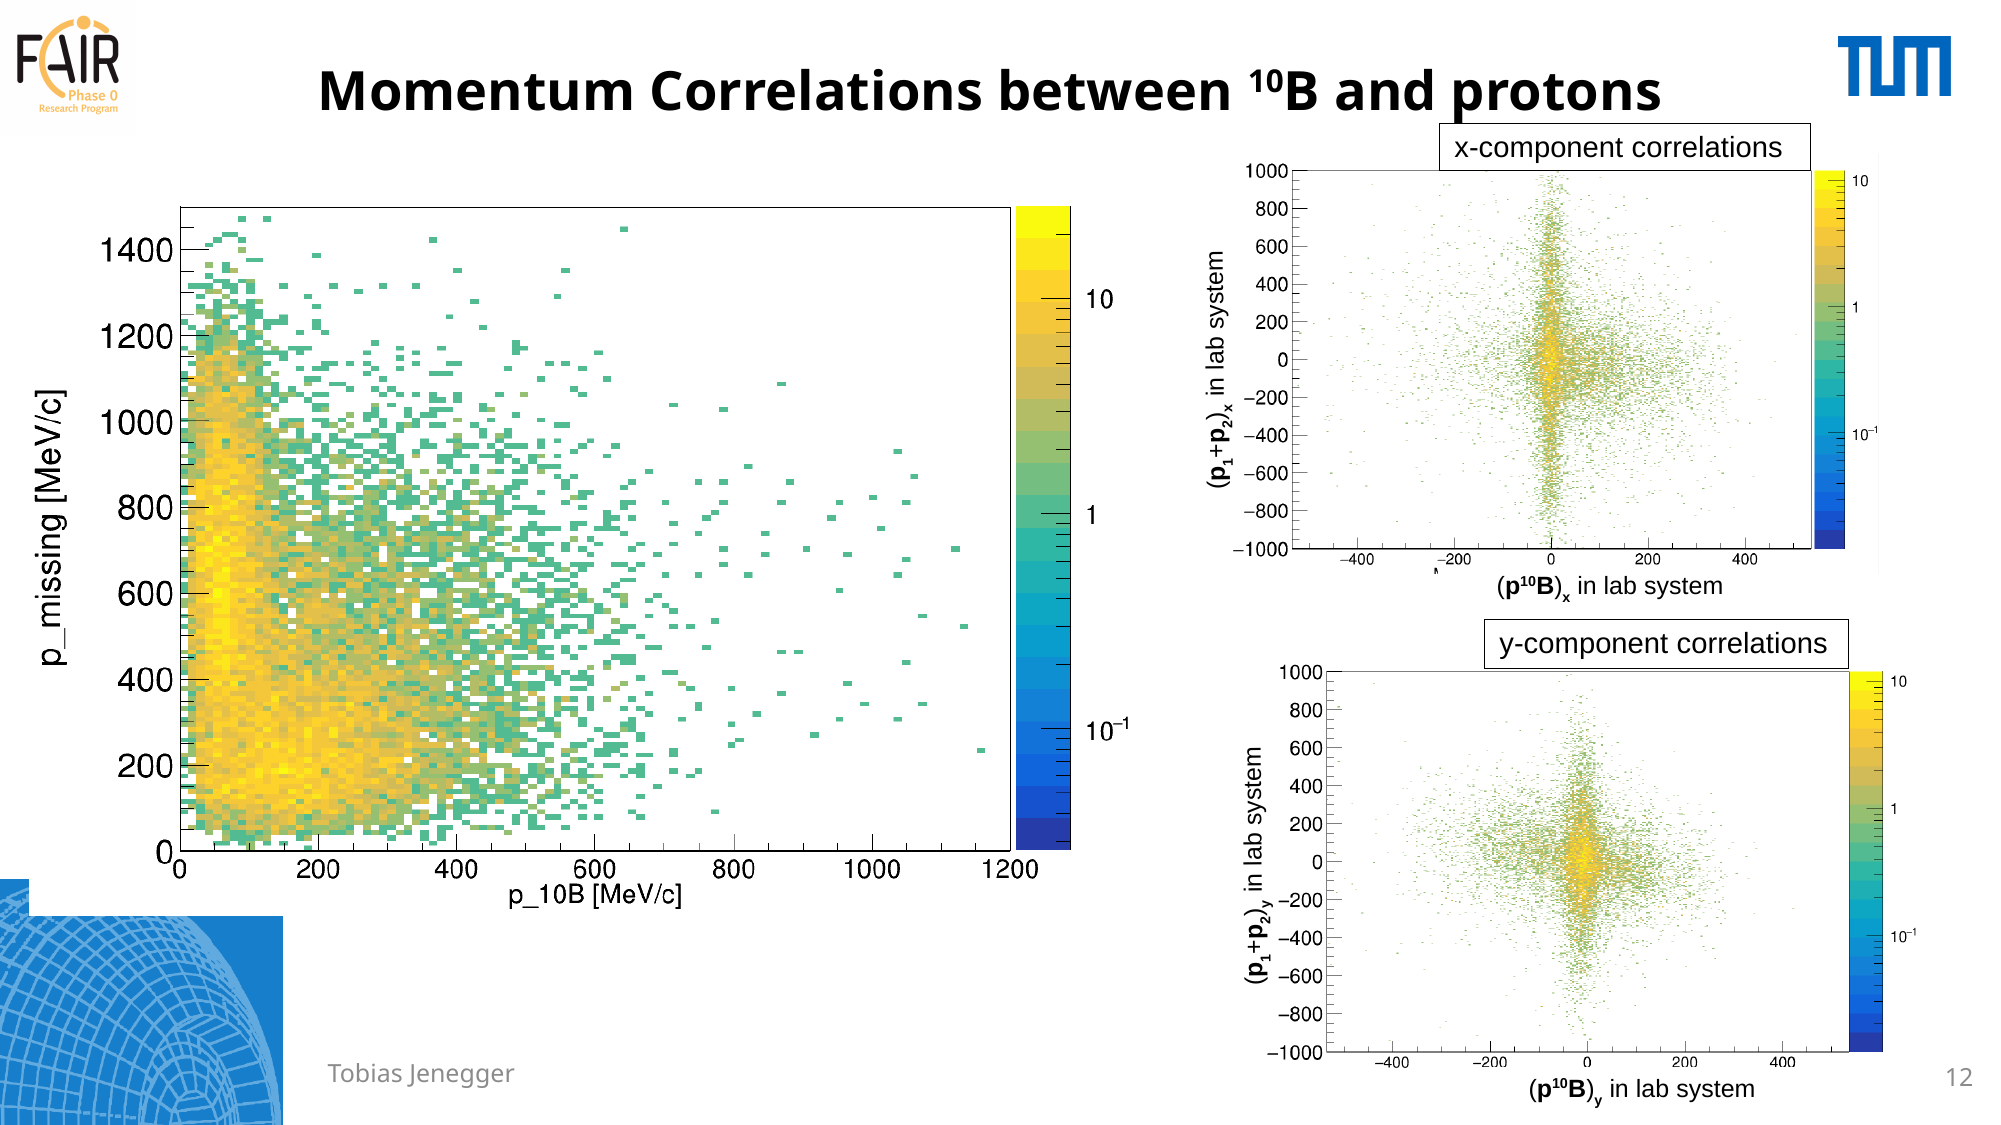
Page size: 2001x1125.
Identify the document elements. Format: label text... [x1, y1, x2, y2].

picture [1263, 649, 1917, 1092]
text_box x-component correlations [1439, 123, 1811, 171]
text_box (p1+p2)y in lab system [1230, 704, 1296, 1001]
text_box (p10B)x in lab system [1437, 564, 1783, 620]
picture [1838, 36, 1951, 96]
text_box Momentum Correlations between 10B and protons [165, 45, 1816, 196]
text_box (p1+p2)x in lab system [1192, 227, 1259, 505]
text_box (p10B)y in lab system [1469, 1067, 1815, 1116]
picture [1230, 153, 1879, 574]
picture [0, 191, 1140, 1125]
picture [0, 0, 136, 135]
text_box Tobias Jenegger [312, 1042, 588, 1103]
text_box y-component correlations [1484, 619, 1849, 669]
text_box <number> [1815, 1048, 1989, 1109]
